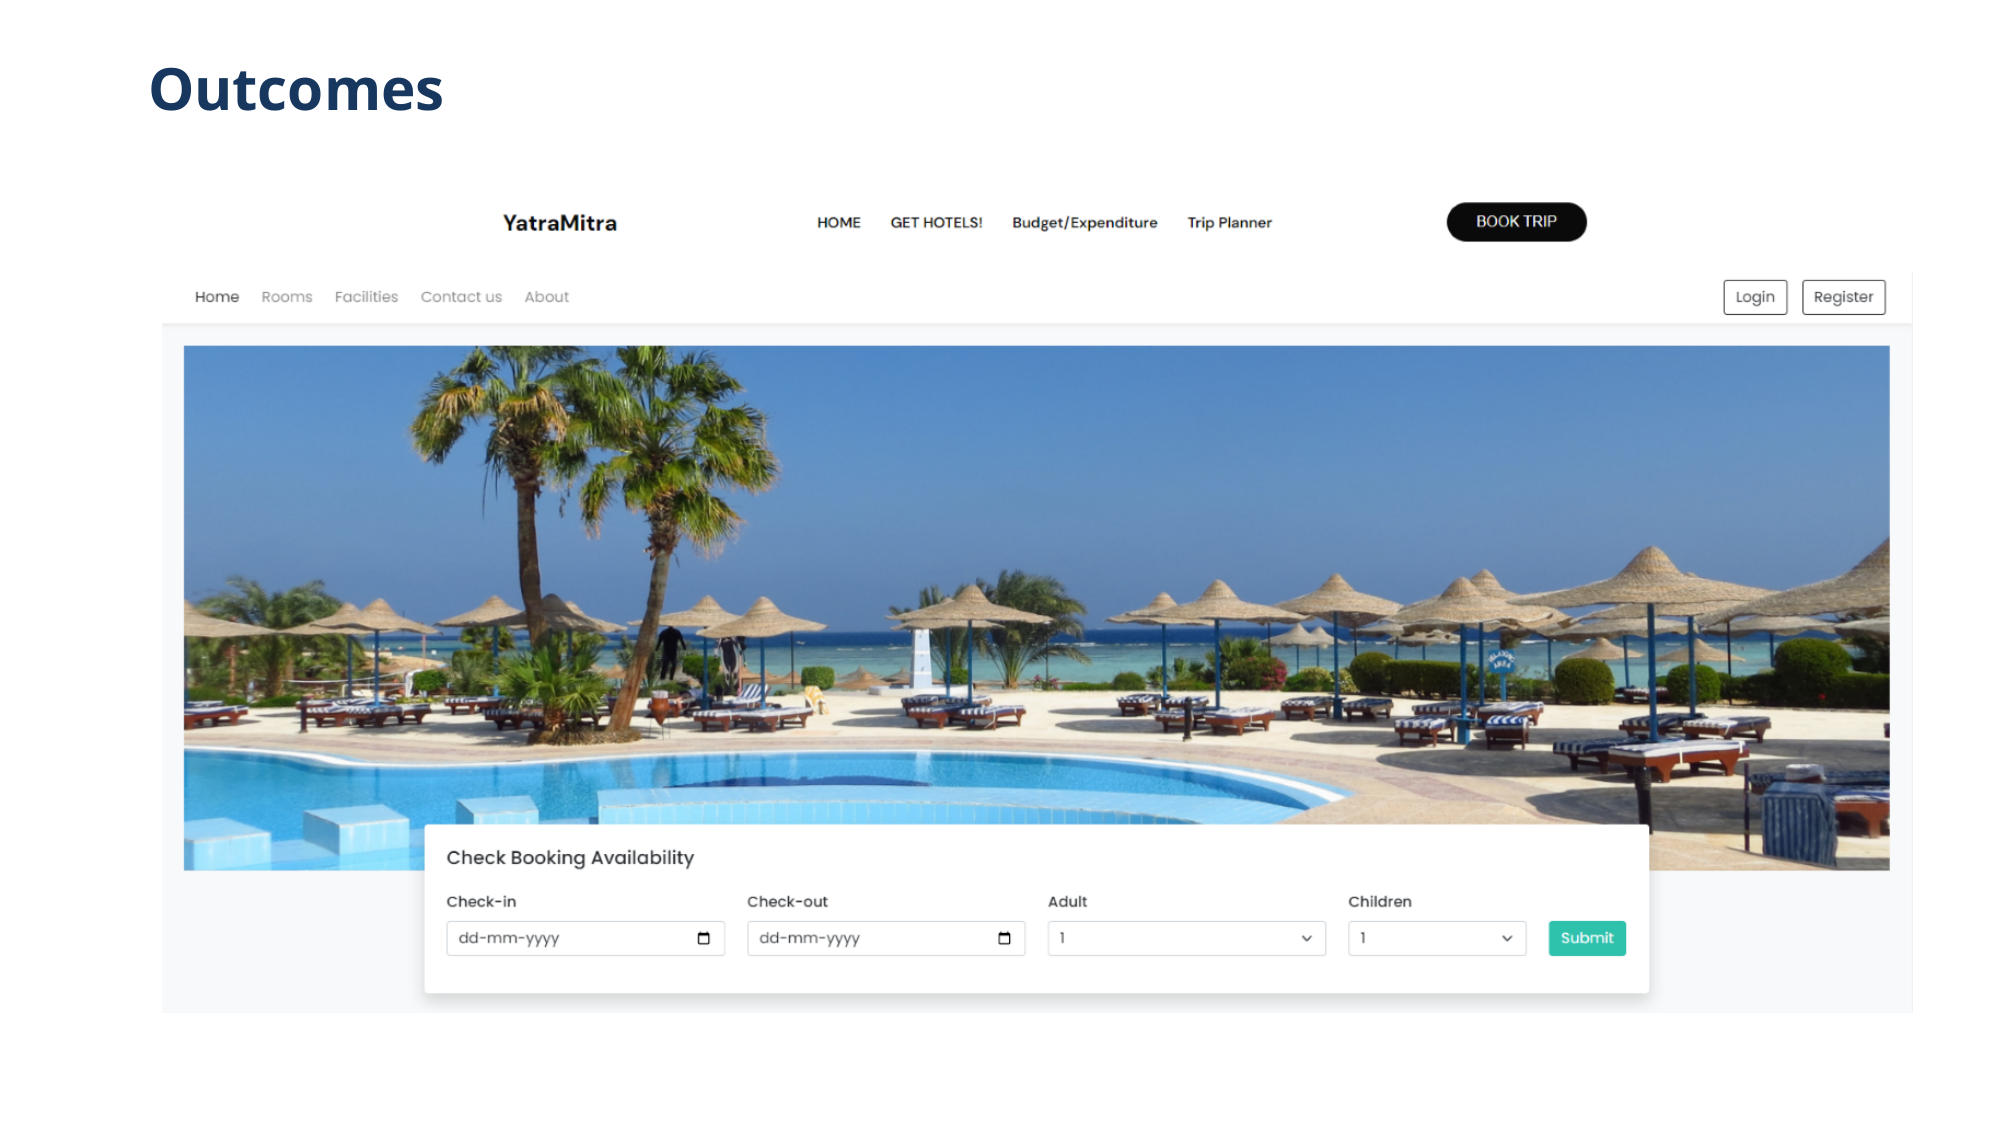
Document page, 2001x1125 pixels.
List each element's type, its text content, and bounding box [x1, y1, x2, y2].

picture [162, 200, 1913, 1013]
title Outcomes [133, 45, 1884, 126]
